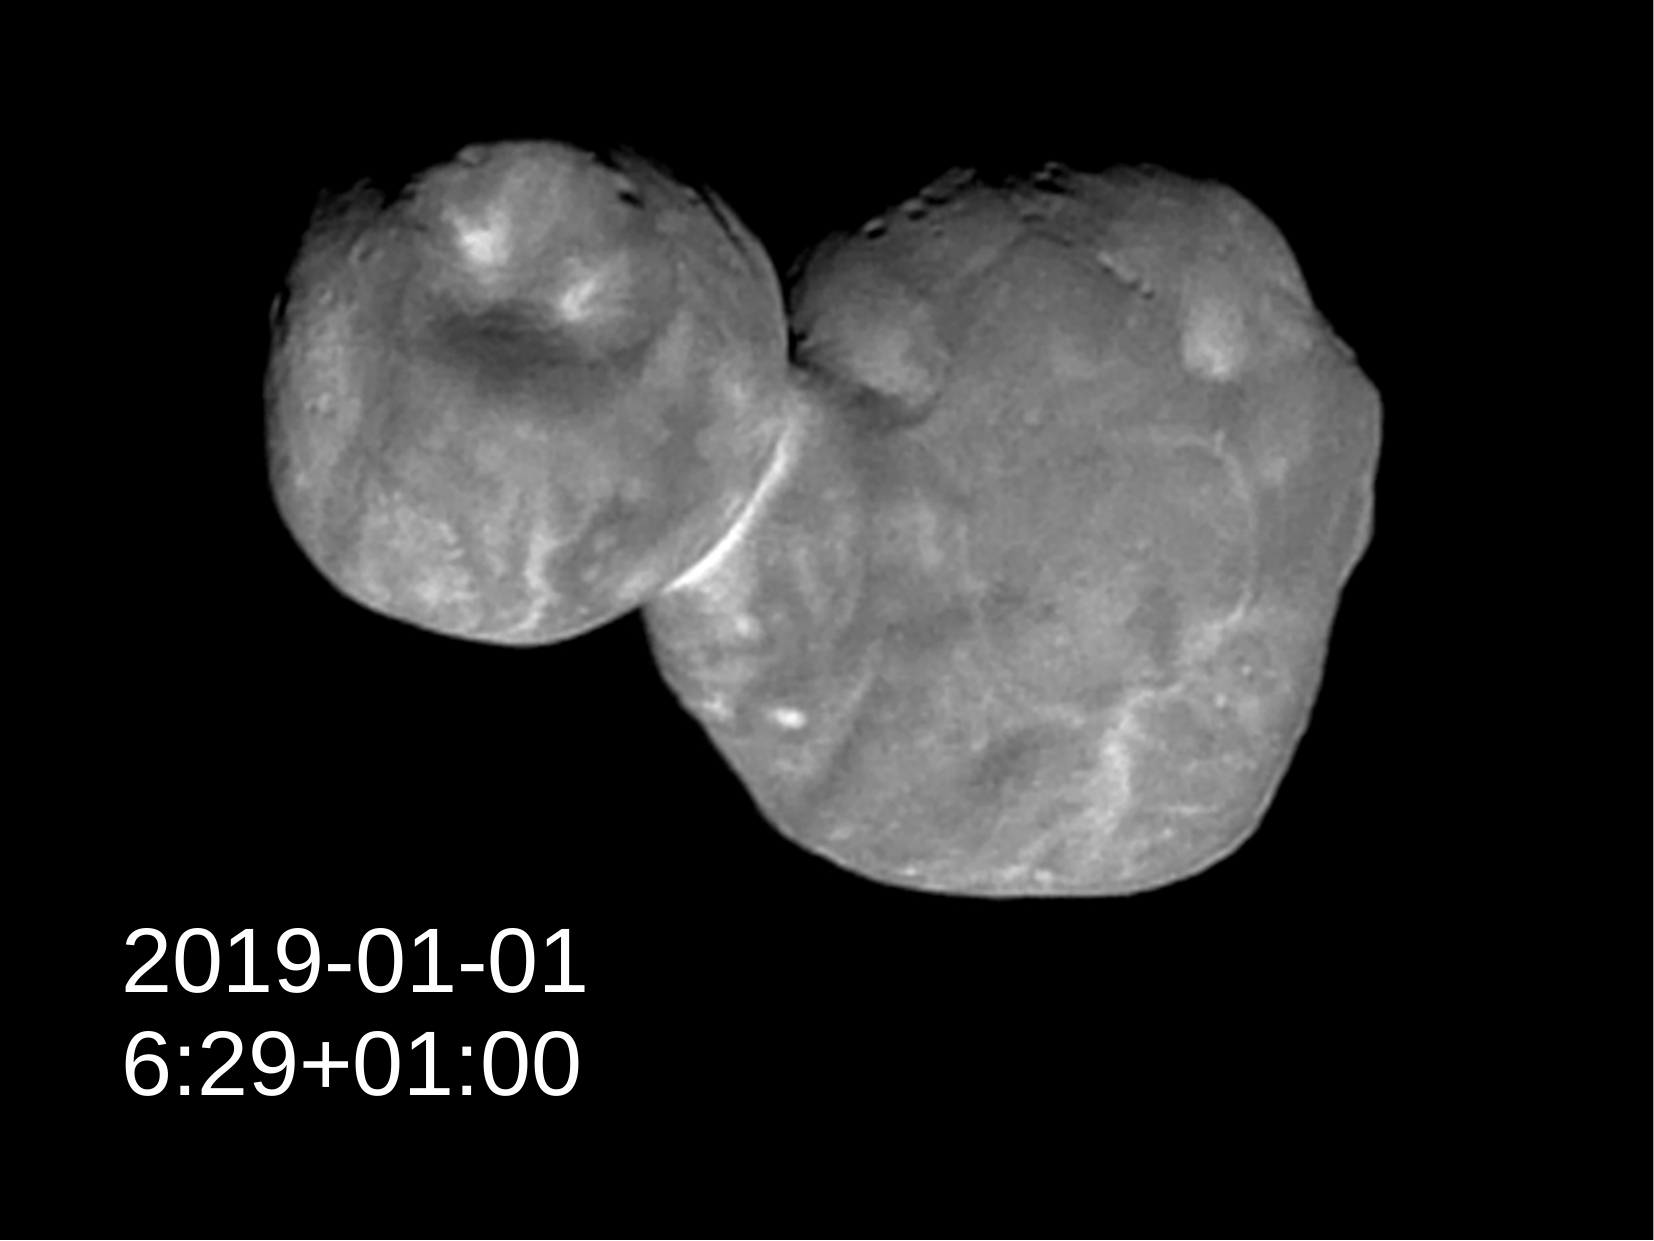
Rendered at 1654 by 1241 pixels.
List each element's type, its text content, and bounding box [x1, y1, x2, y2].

text_box 2019-01-01 6:29+01:00 [106, 902, 662, 1123]
picture [177, 35, 1465, 945]
